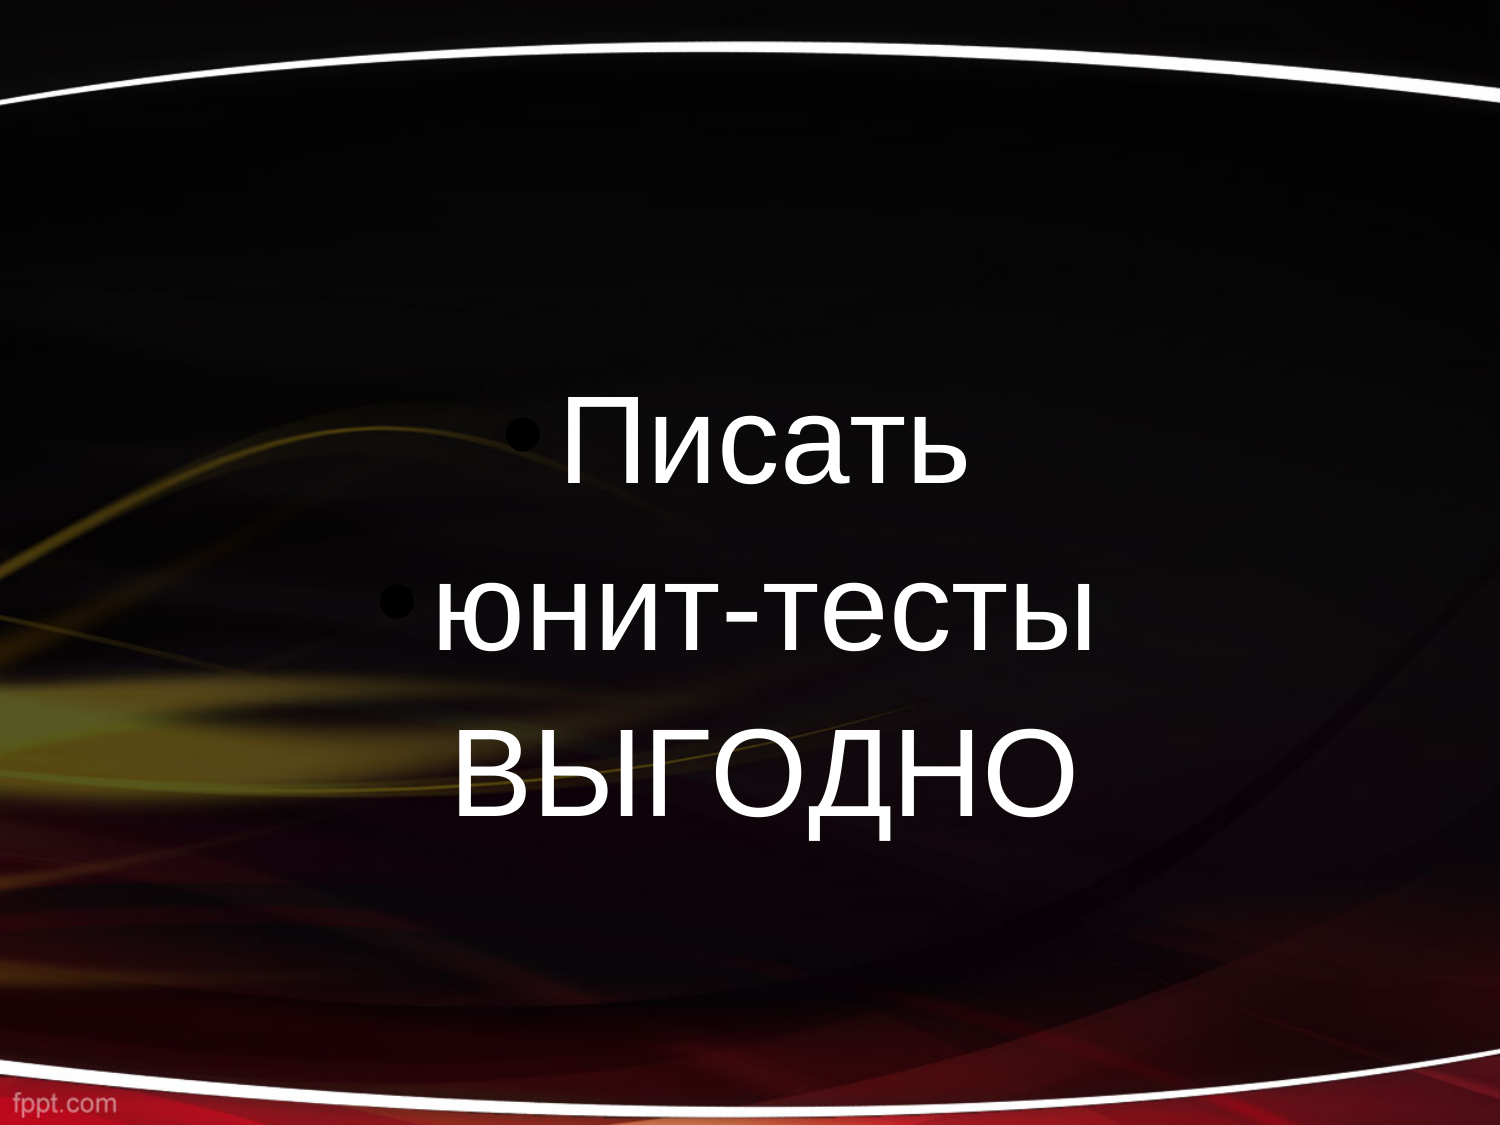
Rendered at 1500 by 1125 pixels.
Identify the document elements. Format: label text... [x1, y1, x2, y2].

picture [0, 0, 1500, 1125]
list Писать юнит-тесты ВЫГОДНО [360, 345, 1114, 856]
